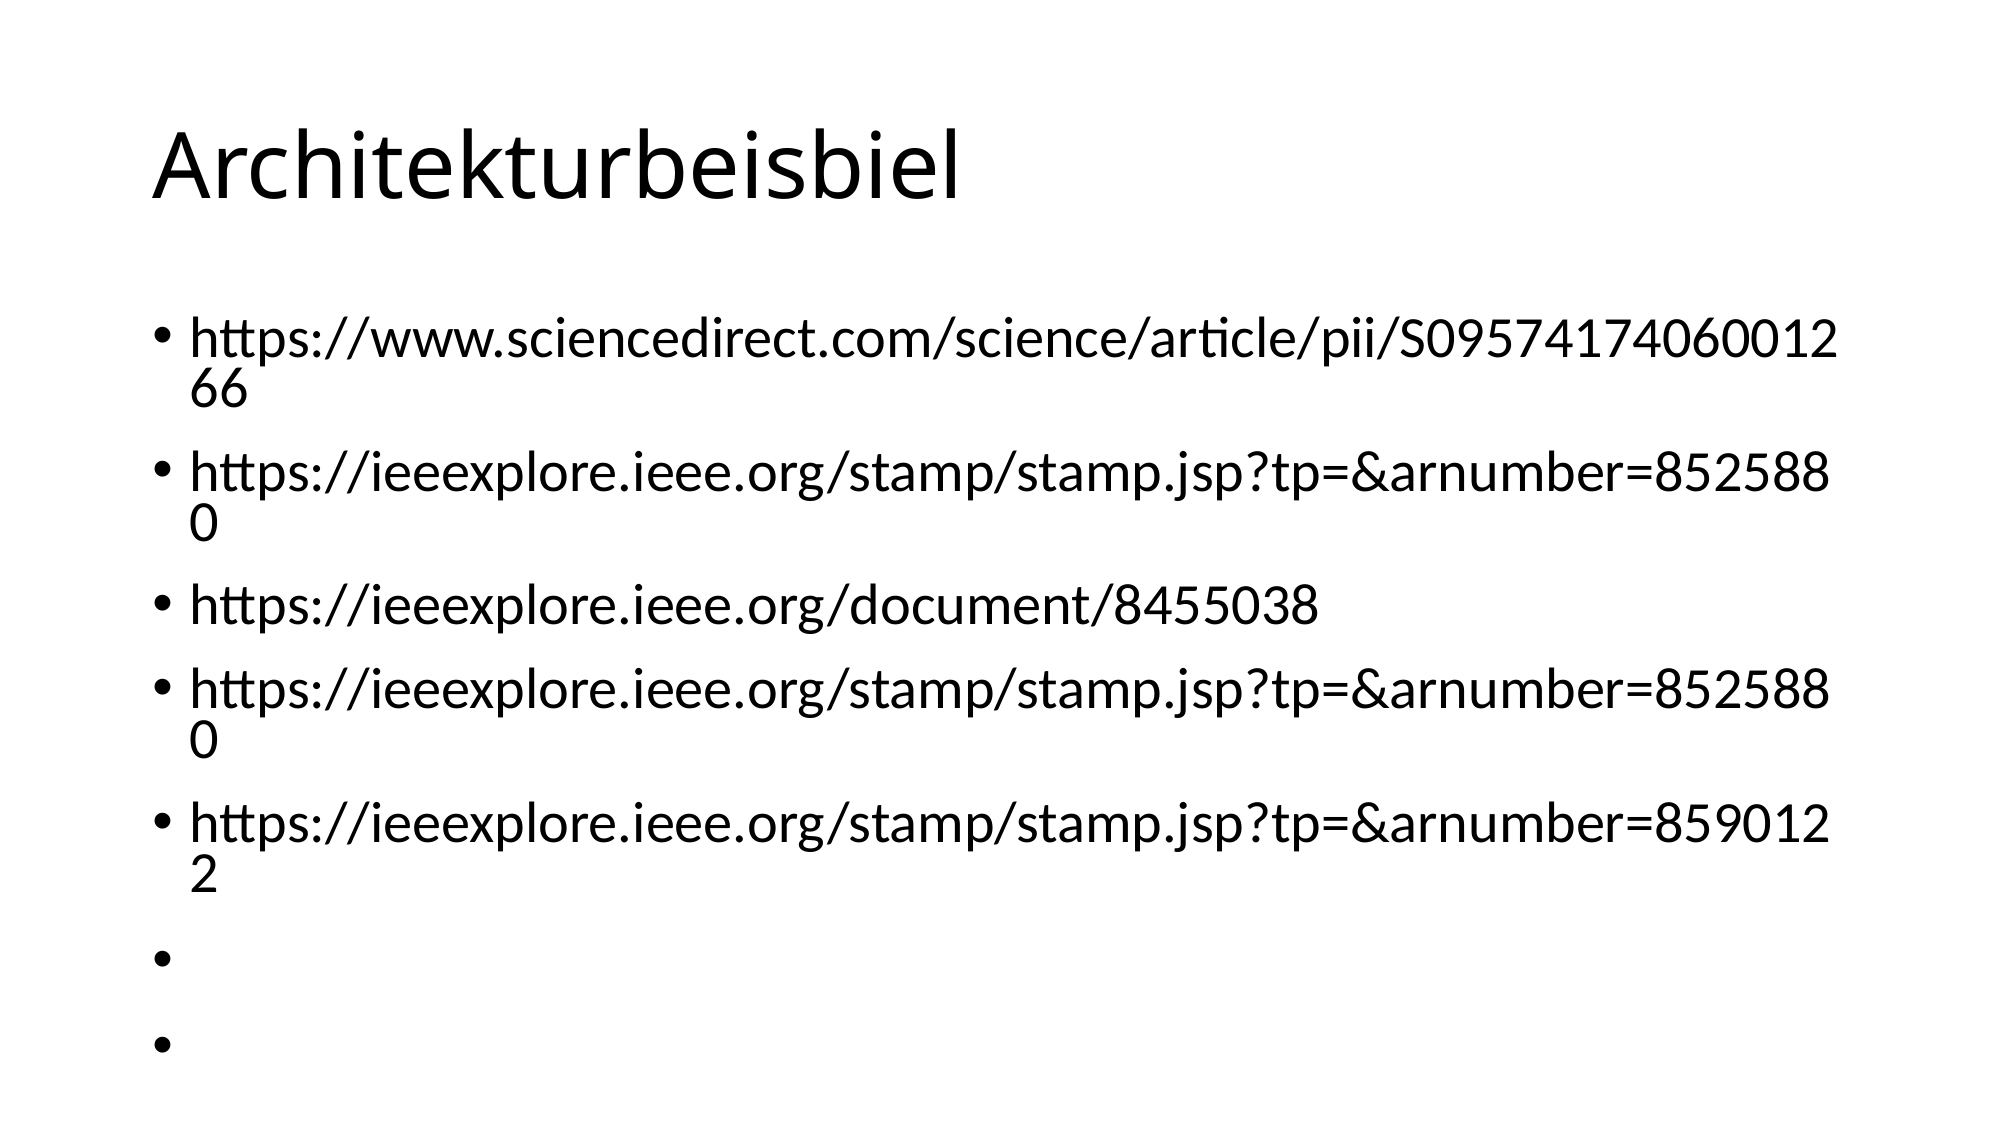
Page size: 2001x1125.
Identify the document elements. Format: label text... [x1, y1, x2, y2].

list https://www.sciencedirect.com/science/article/pii/S0957417406001266 https://ieeexplore.ieee.org/stamp/stamp.jsp?tp=&arnumber=8525880 https://ieeexplore.ieee.org/document/8455038 https://ieeexplore.ieee.org/stamp/stamp.jsp?tp=&arnumber=8525880 https://ieeexplore.ieee.org/stamp/stamp.jsp?tp=&arnumber=8590122 [137, 299, 1863, 1014]
title Architekturbeisbiel [137, 59, 1863, 278]
